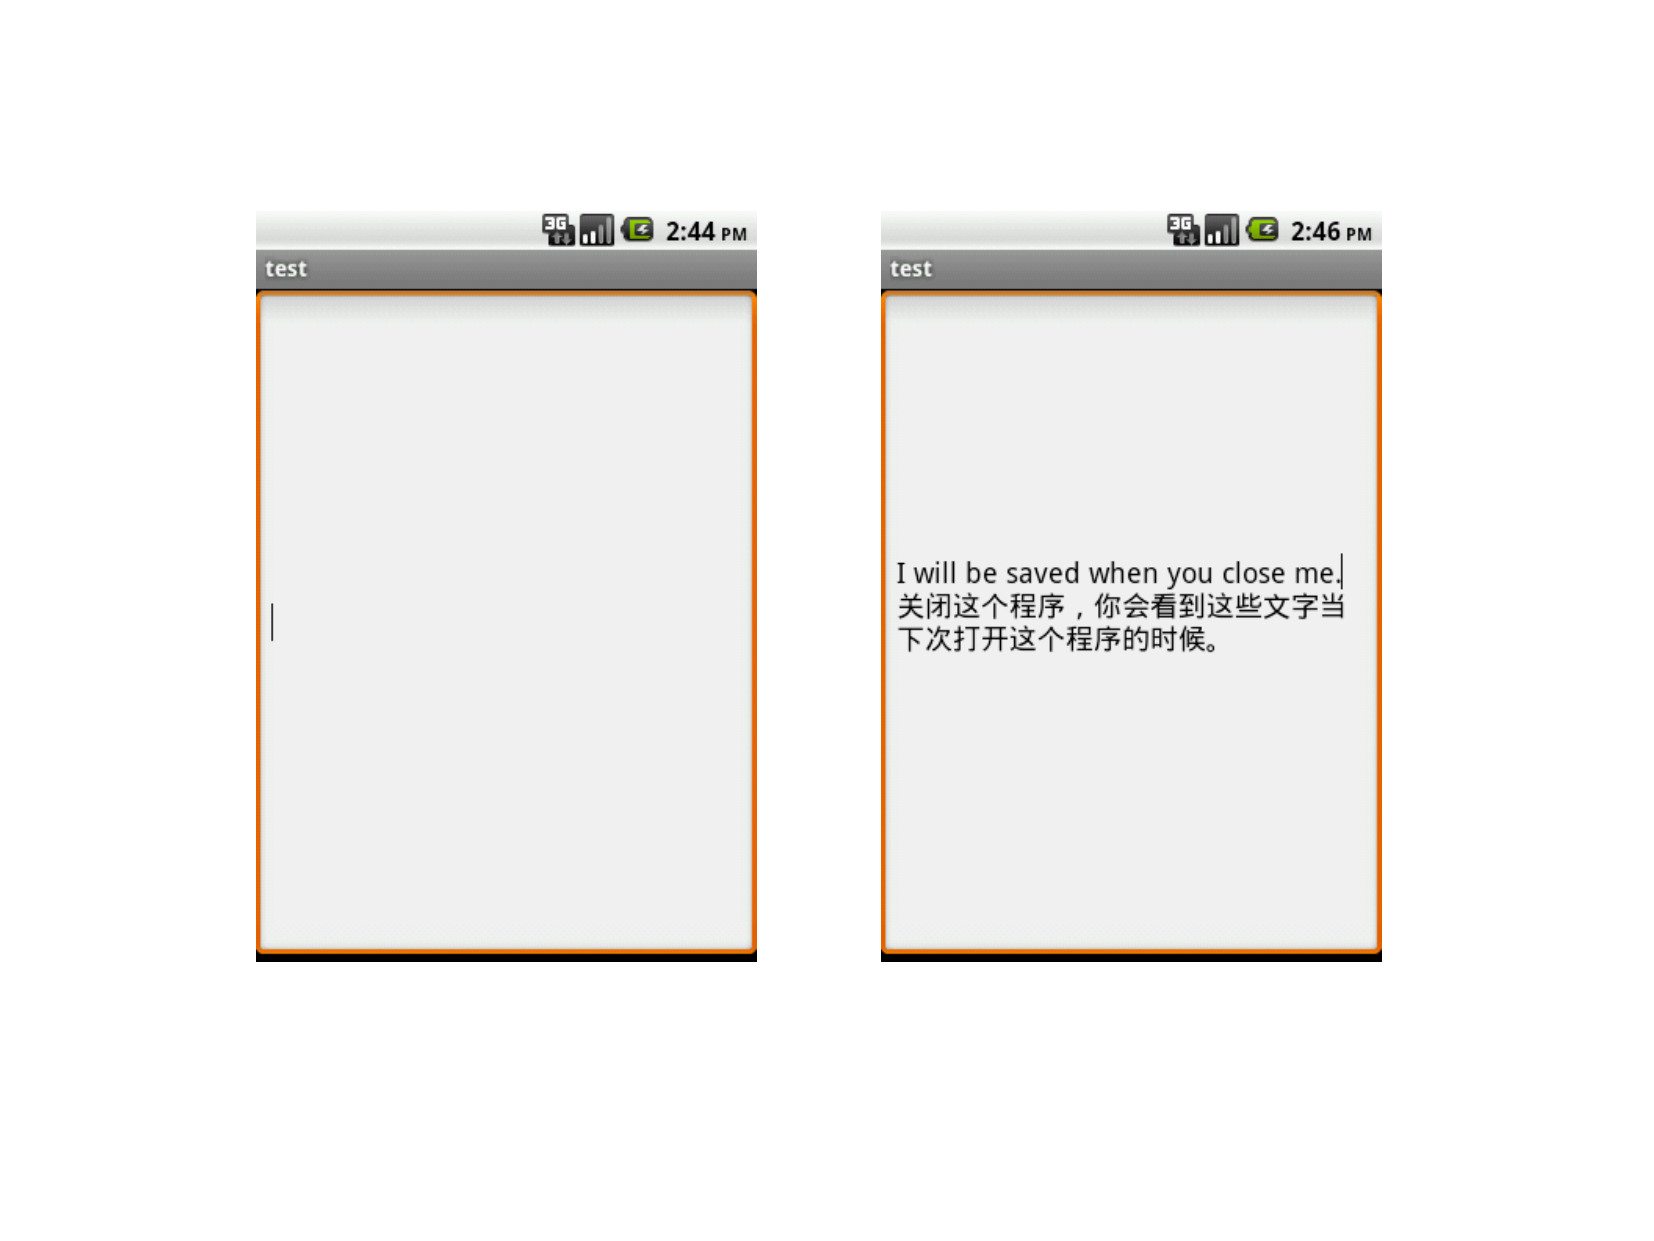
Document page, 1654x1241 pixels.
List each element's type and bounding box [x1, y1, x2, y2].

picture [256, 211, 757, 962]
picture [881, 211, 1382, 962]
